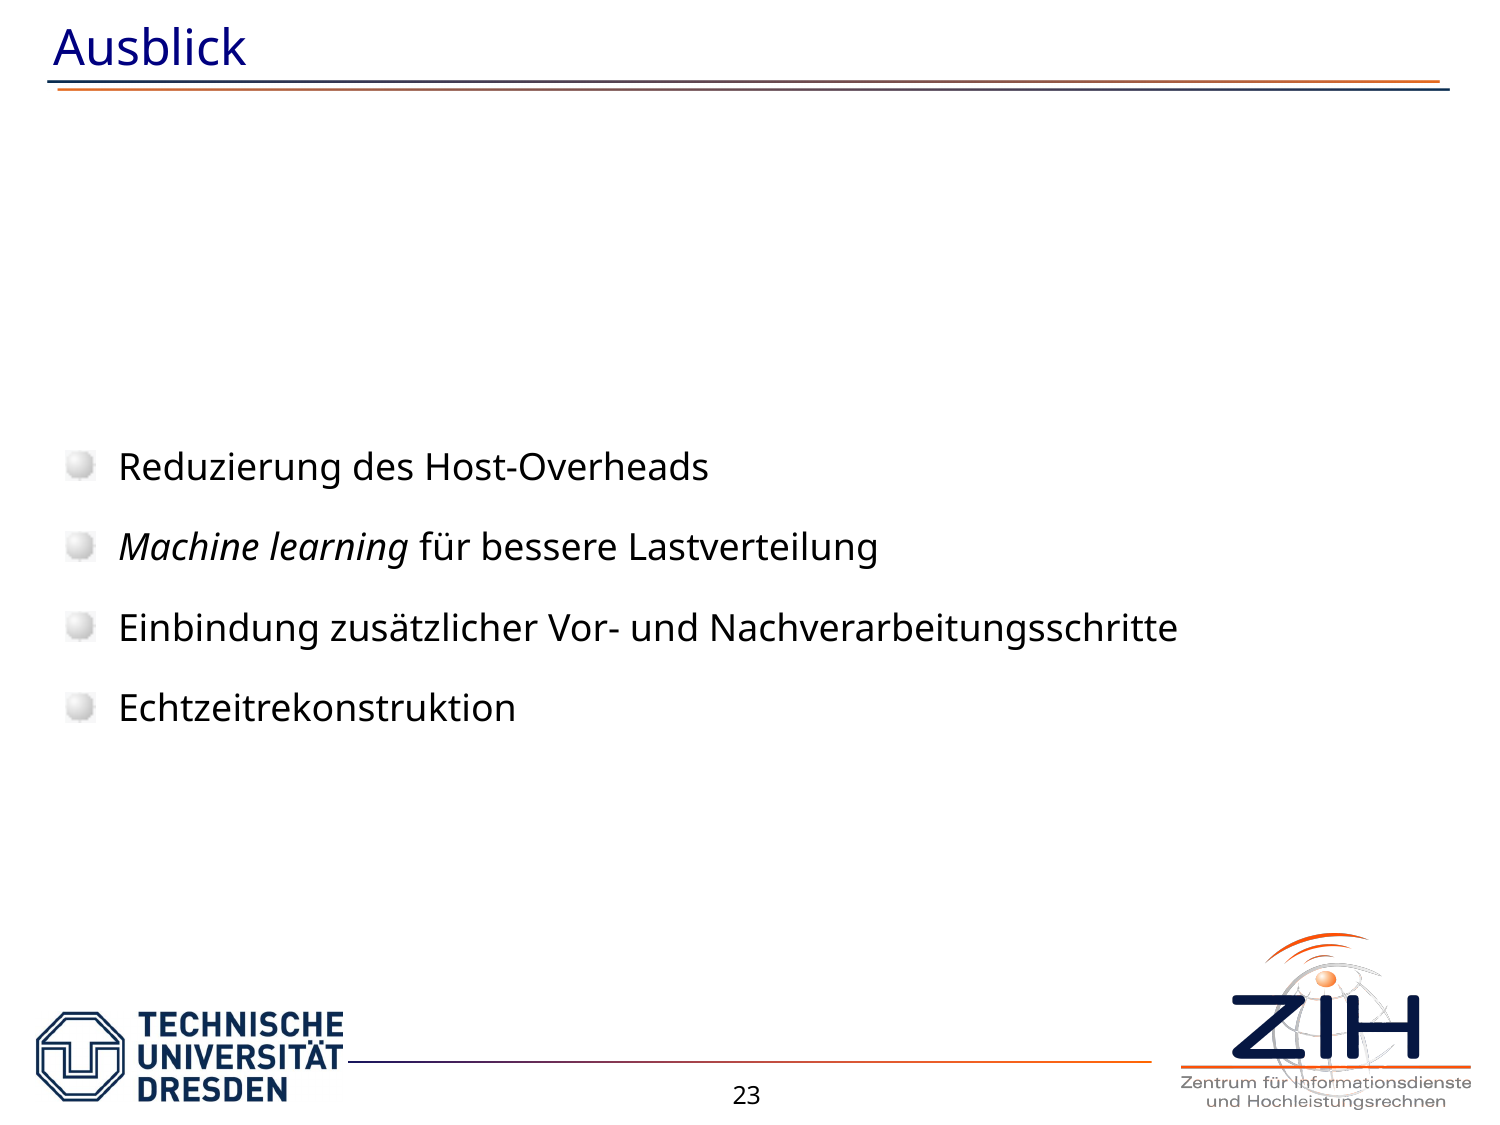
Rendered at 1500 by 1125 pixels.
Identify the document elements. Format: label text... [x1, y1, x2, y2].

list Reduzierung des Host-Overheads Machine learning für bessere Lastverteilung Einbindung zusätzlicher Vor- und Nachverarbeitungsschritte Echtzeitrekonstruktion [29, 118, 1418, 941]
picture [1181, 933, 1471, 1110]
title Ausblick [53, 12, 1453, 81]
picture [47, 80, 1450, 91]
picture [35, 1011, 343, 1102]
